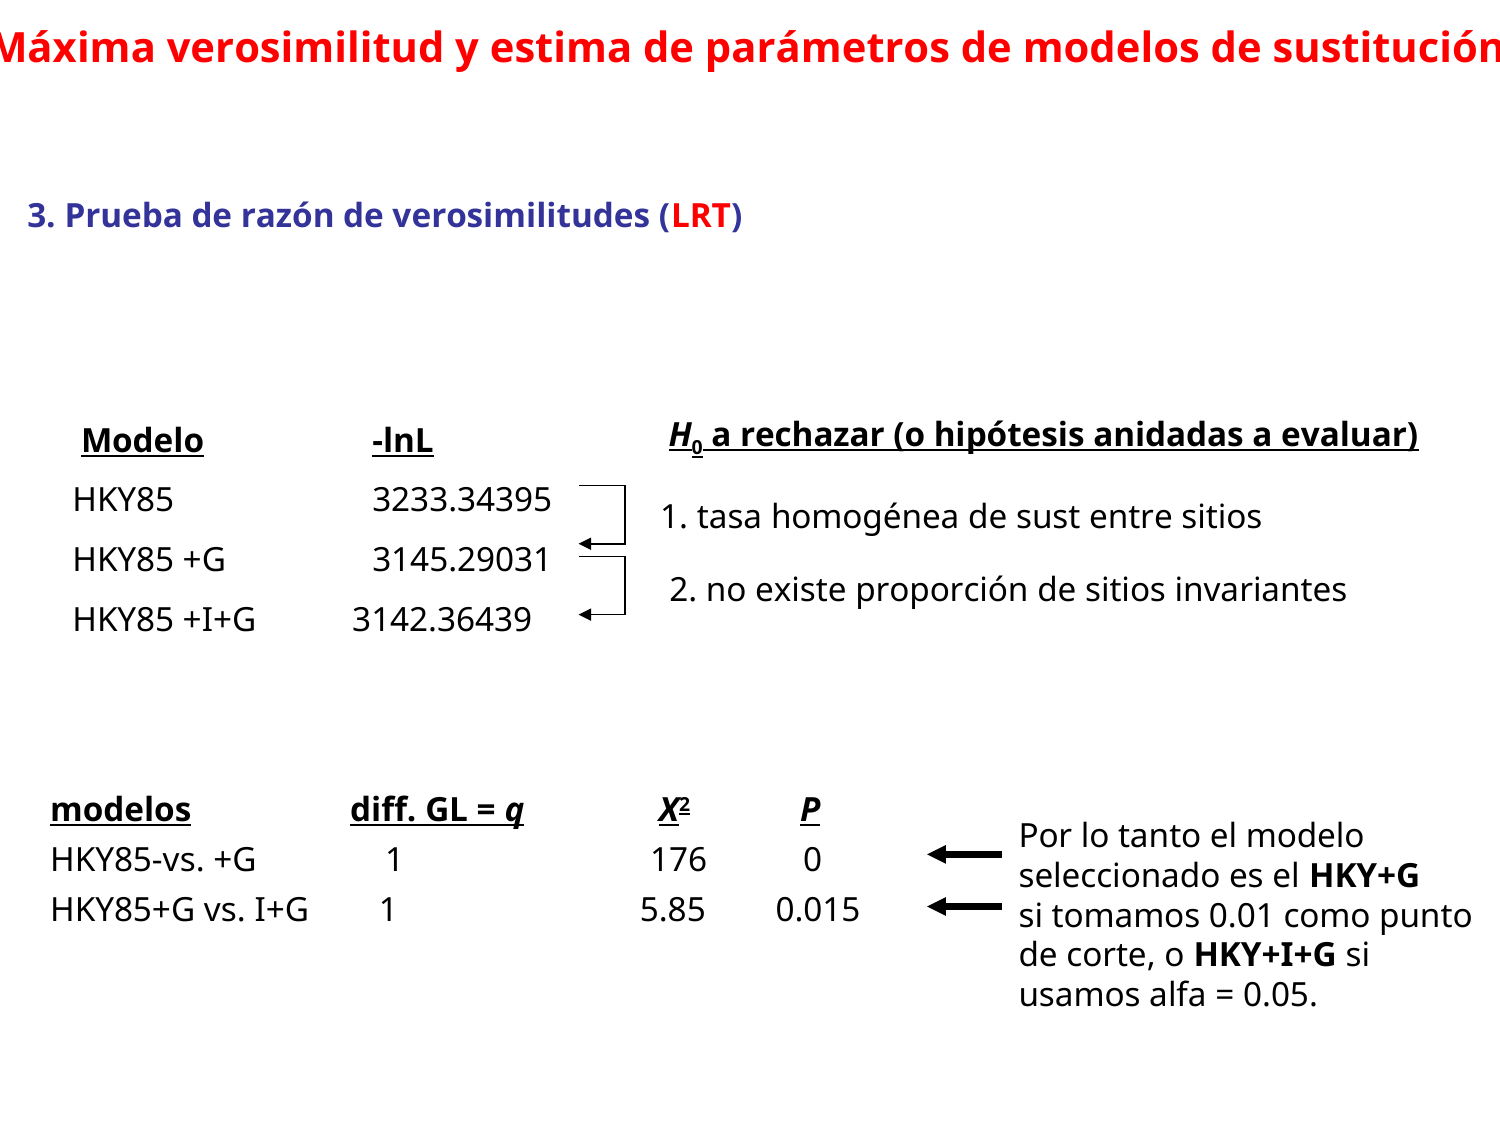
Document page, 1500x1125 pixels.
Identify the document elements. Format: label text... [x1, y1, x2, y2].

text_box Por lo tanto el modelo seleccionado es el HKY+G si tomamos 0.01 como punto de corte, o HKY+I+G si usamos alfa = 0.05. [1003, 806, 1489, 1022]
text_box Modelo -lnL HKY85 3233.34395 HKY85 +G 3145.29031 HKY85 +I+G 3142.36439 [57, 391, 568, 647]
text_box Máxima verosimilitud y estima de parámetros de modelos de sustitución [0, 13, 1500, 79]
text_box modelos diff. GL = q X2 P HKY85-vs. +G 1 176 0 HKY85+G vs. I+G 1 5.85 0.015 [35, 770, 910, 936]
text_box 3. Prueba de razón de verosimilitudes (LRT) [12, 172, 758, 242]
text_box 1. tasa homogénea de sust entre sitios [645, 487, 1279, 544]
text_box H0 a rechazar (o hipótesis anidadas a evaluar) [653, 405, 1434, 467]
text_box 2. no existe proporción de sitios invariantes [654, 560, 1364, 616]
